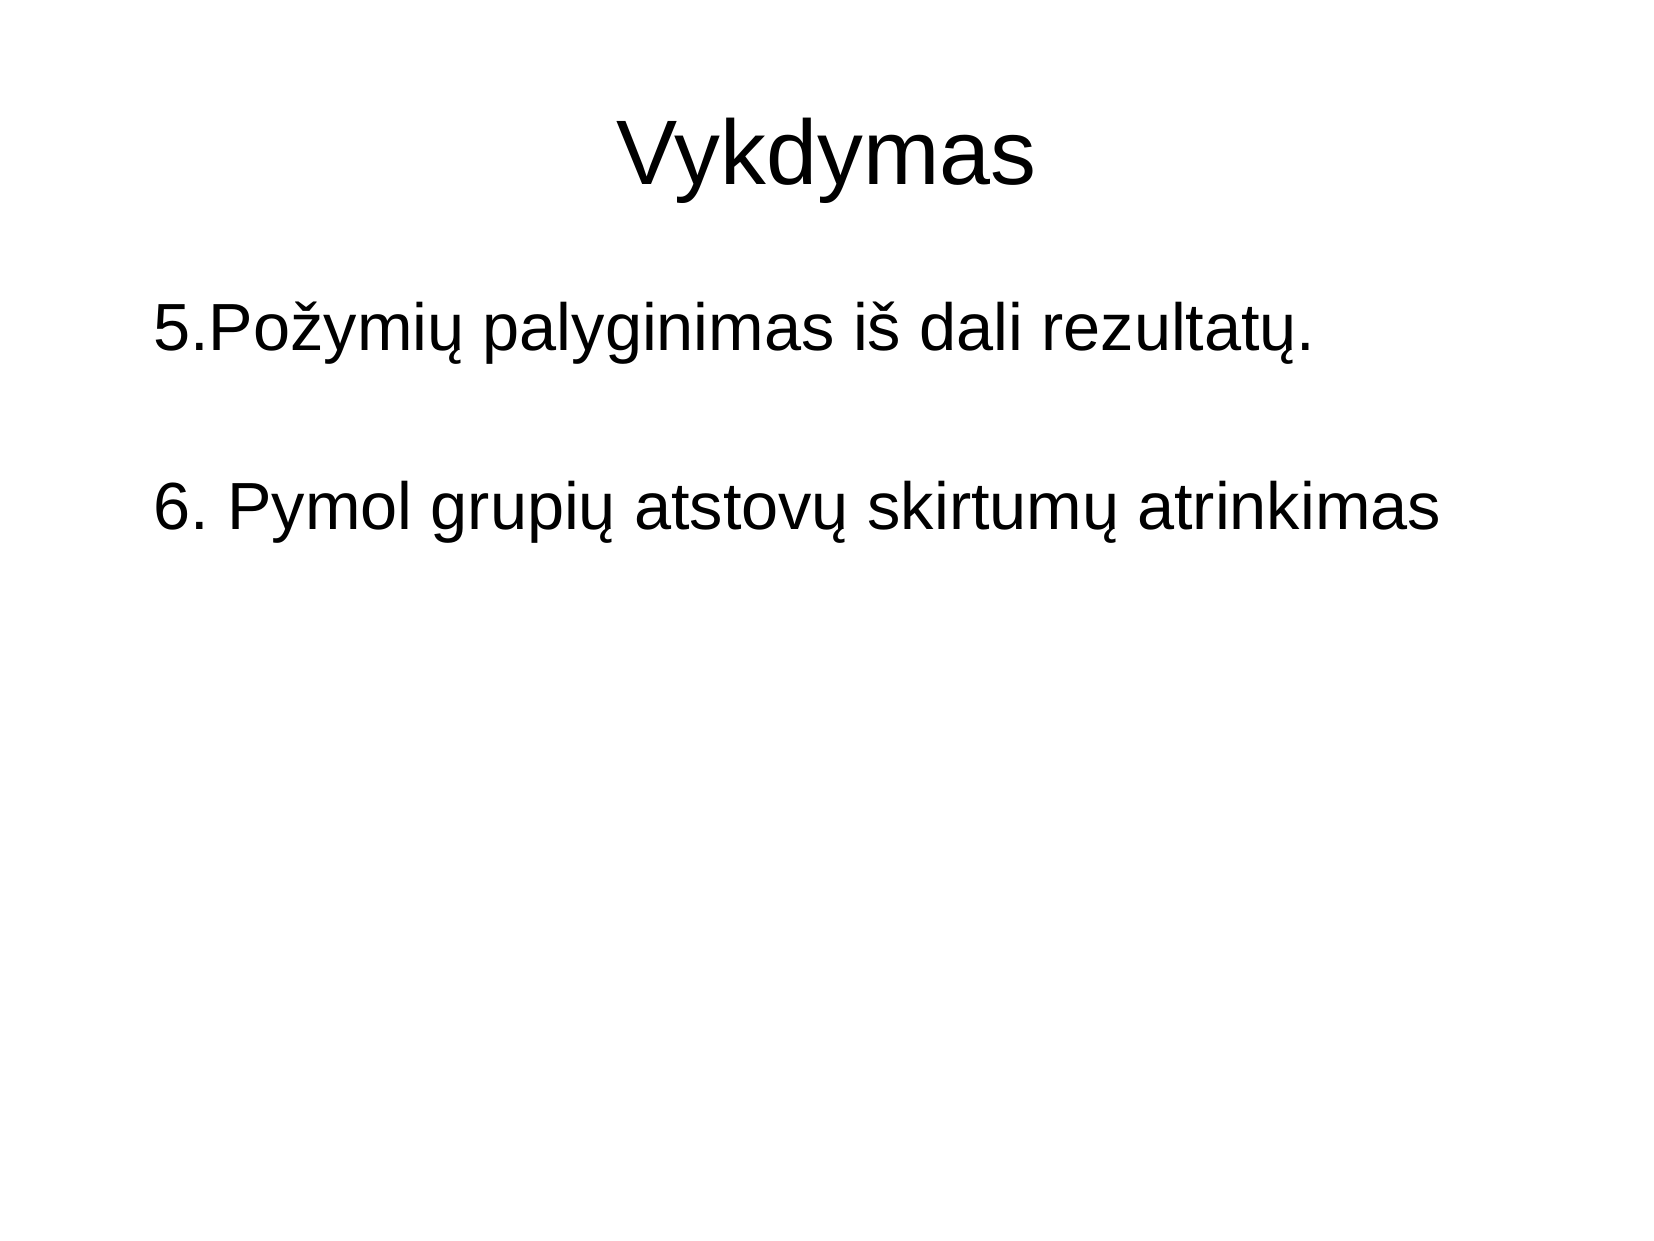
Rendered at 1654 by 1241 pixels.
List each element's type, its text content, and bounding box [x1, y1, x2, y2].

list 5.Požymių palyginimas iš dali rezultatų. 6. Pymol grupių atstovų skirtumų atrinkimas [82, 290, 1571, 1010]
title Vykdymas [82, 49, 1571, 257]
